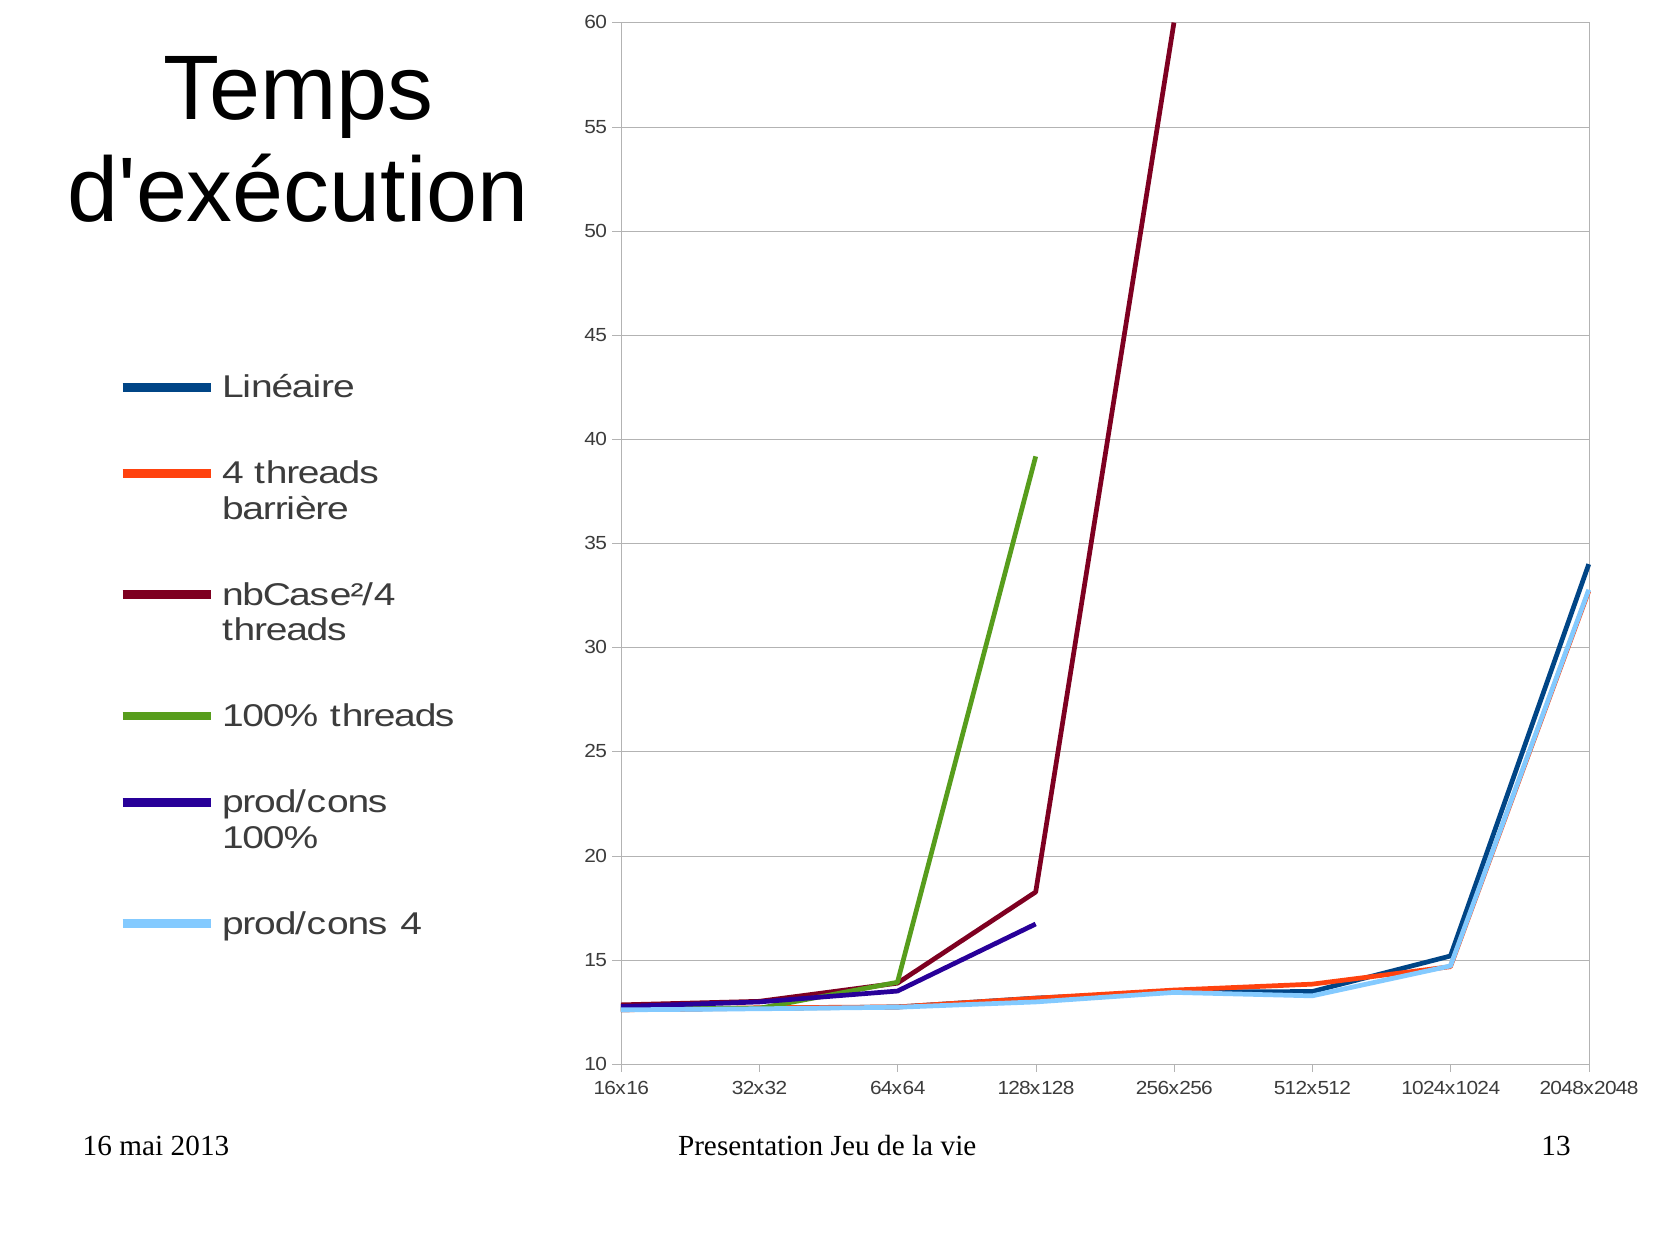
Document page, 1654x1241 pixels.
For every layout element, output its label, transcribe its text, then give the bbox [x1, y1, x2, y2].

picture [94, 318, 485, 993]
picture [584, 11, 1642, 1099]
title Temps d'exécution [53, 35, 544, 243]
